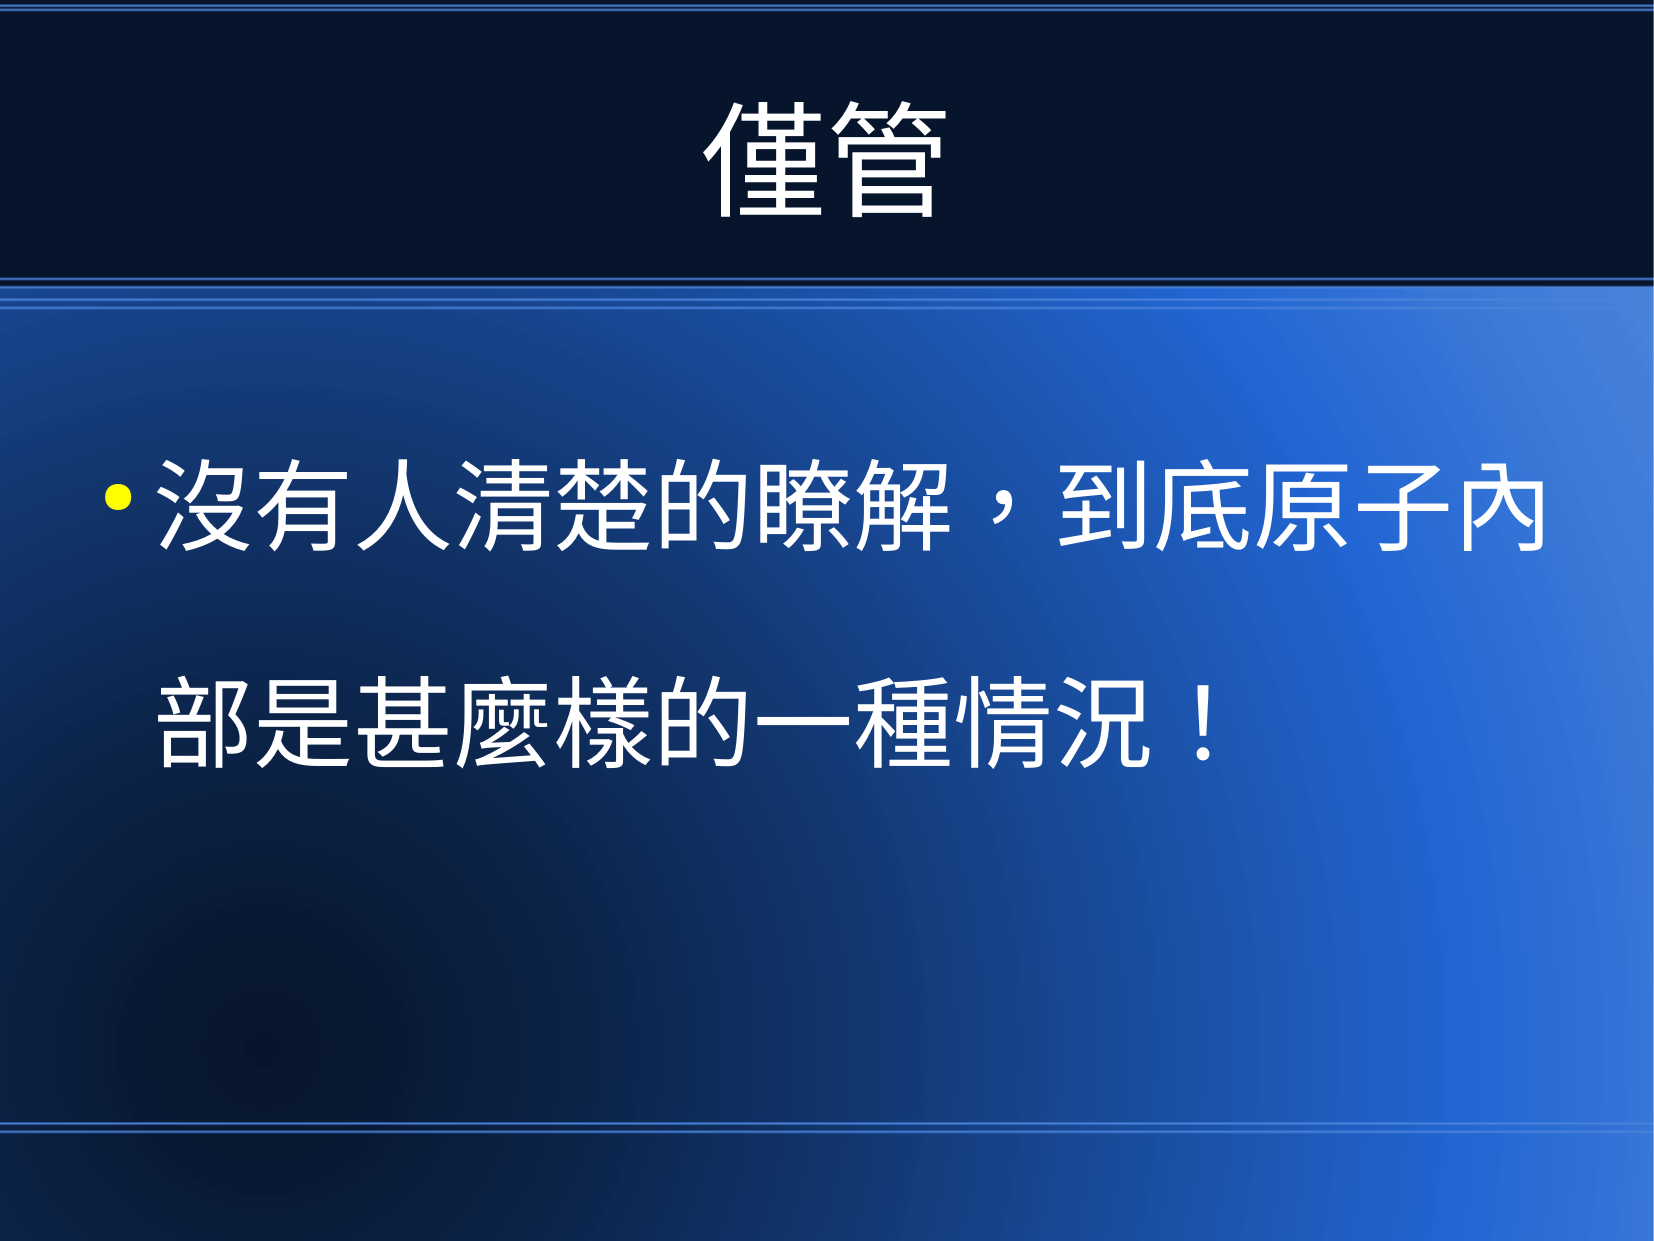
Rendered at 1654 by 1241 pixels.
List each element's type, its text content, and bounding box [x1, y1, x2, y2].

list 沒有人清楚的瞭解，到底原子內部是甚麼樣的一種情況！ [82, 355, 1571, 1241]
title 僅管 [82, 49, 1571, 257]
picture [0, 0, 1654, 1241]
